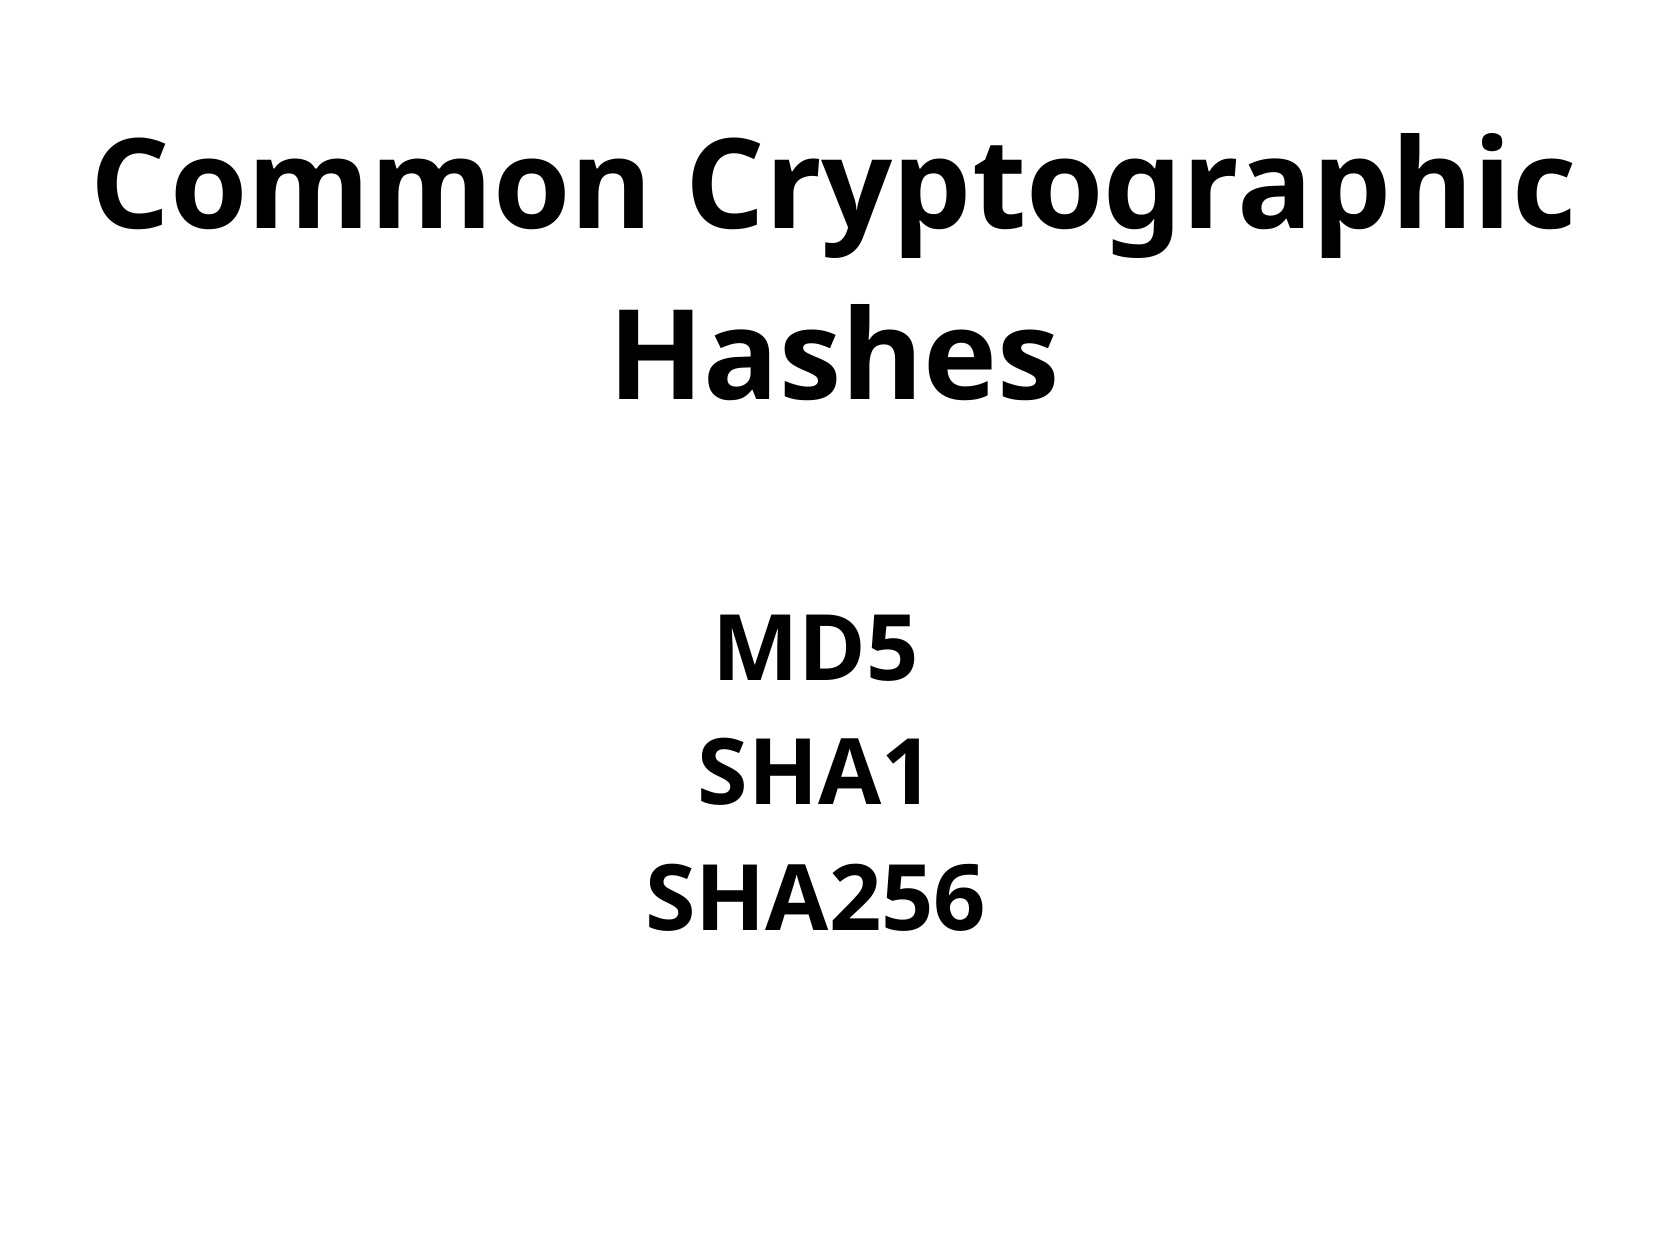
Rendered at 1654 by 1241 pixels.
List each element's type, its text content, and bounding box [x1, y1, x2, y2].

title Common Cryptographic Hashes [90, 120, 1579, 412]
subtitle MD5 SHA1 SHA256 [71, 240, 1561, 1241]
